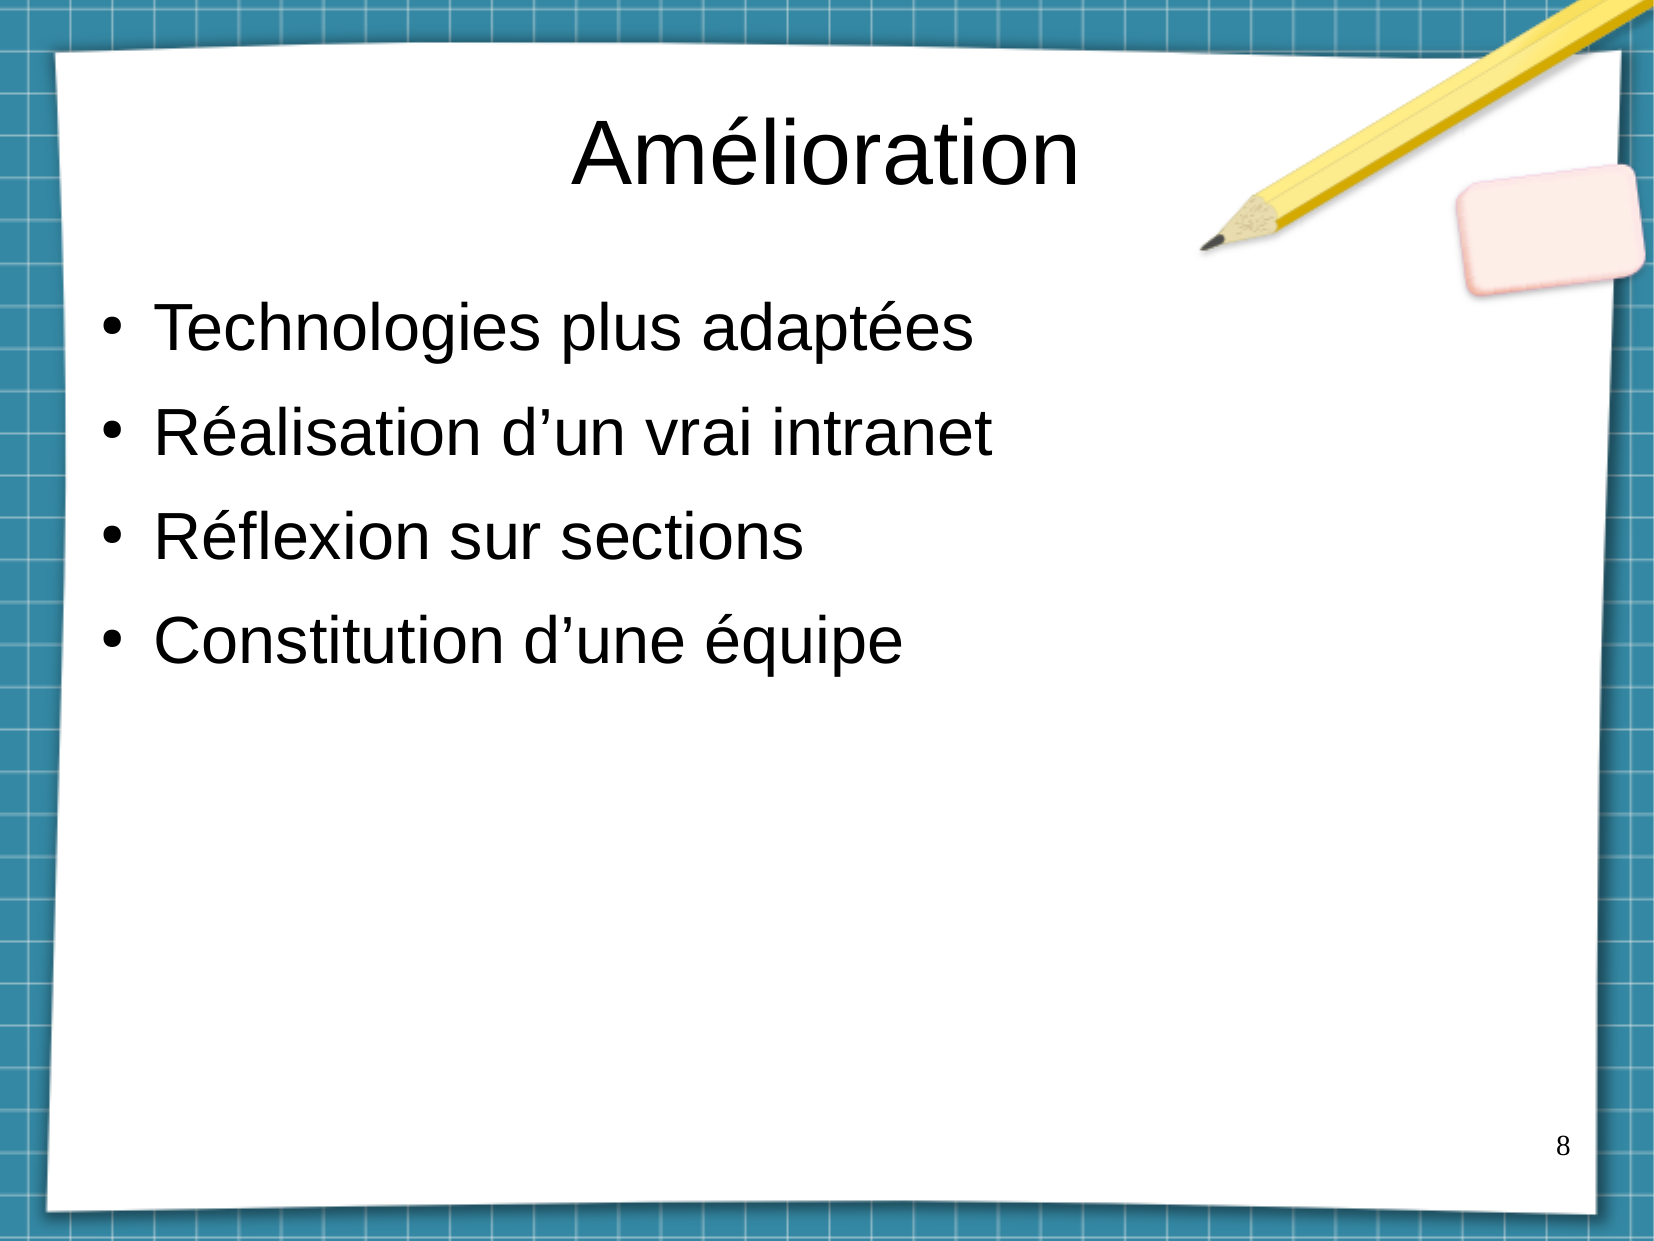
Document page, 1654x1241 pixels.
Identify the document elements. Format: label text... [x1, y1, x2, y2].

title Amélioration [82, 49, 1571, 257]
list Technologies plus adaptées Réalisation d’un vrai intranet Réflexion sur sections Constitution d’une équipe [82, 290, 1571, 1010]
picture [0, 0, 1654, 1241]
